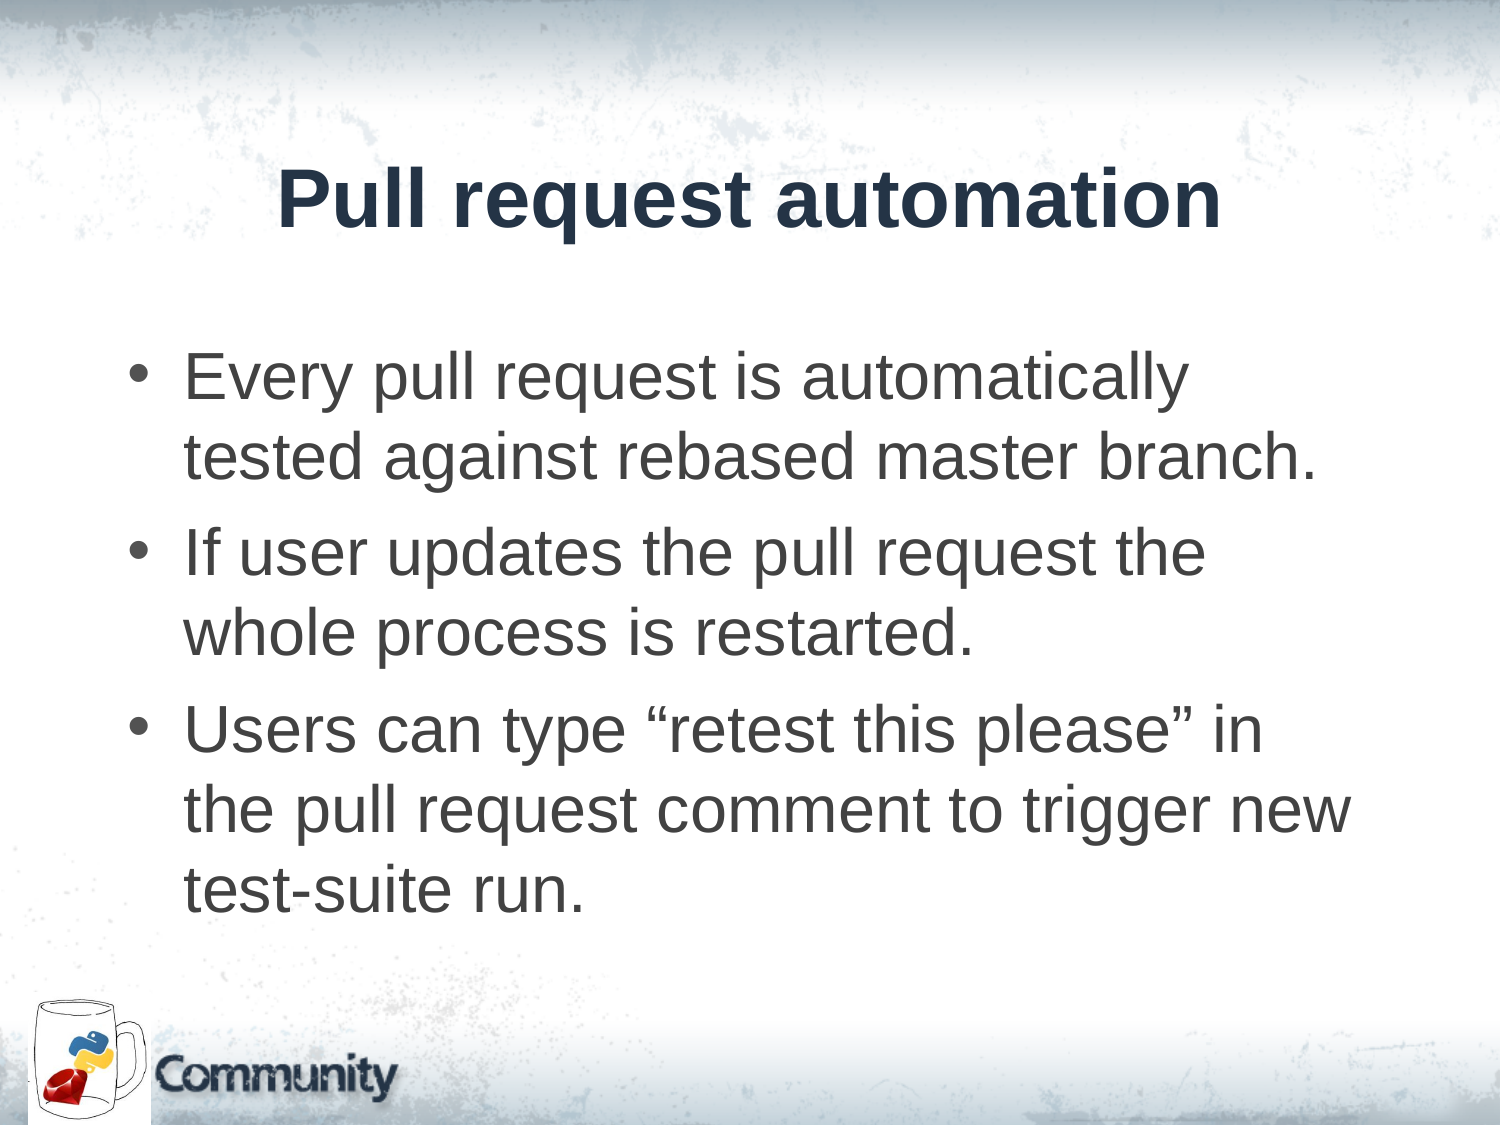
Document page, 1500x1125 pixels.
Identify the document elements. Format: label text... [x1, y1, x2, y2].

list Every pull request is automatically tested against rebased master branch. If user updates the pull request the whole process is restarted. Users can type “retest this please” in the pull request comment to trigger new test-suite run. [112, 324, 1388, 993]
picture [0, 0, 1500, 1125]
title Pull request automation [112, 76, 1388, 312]
